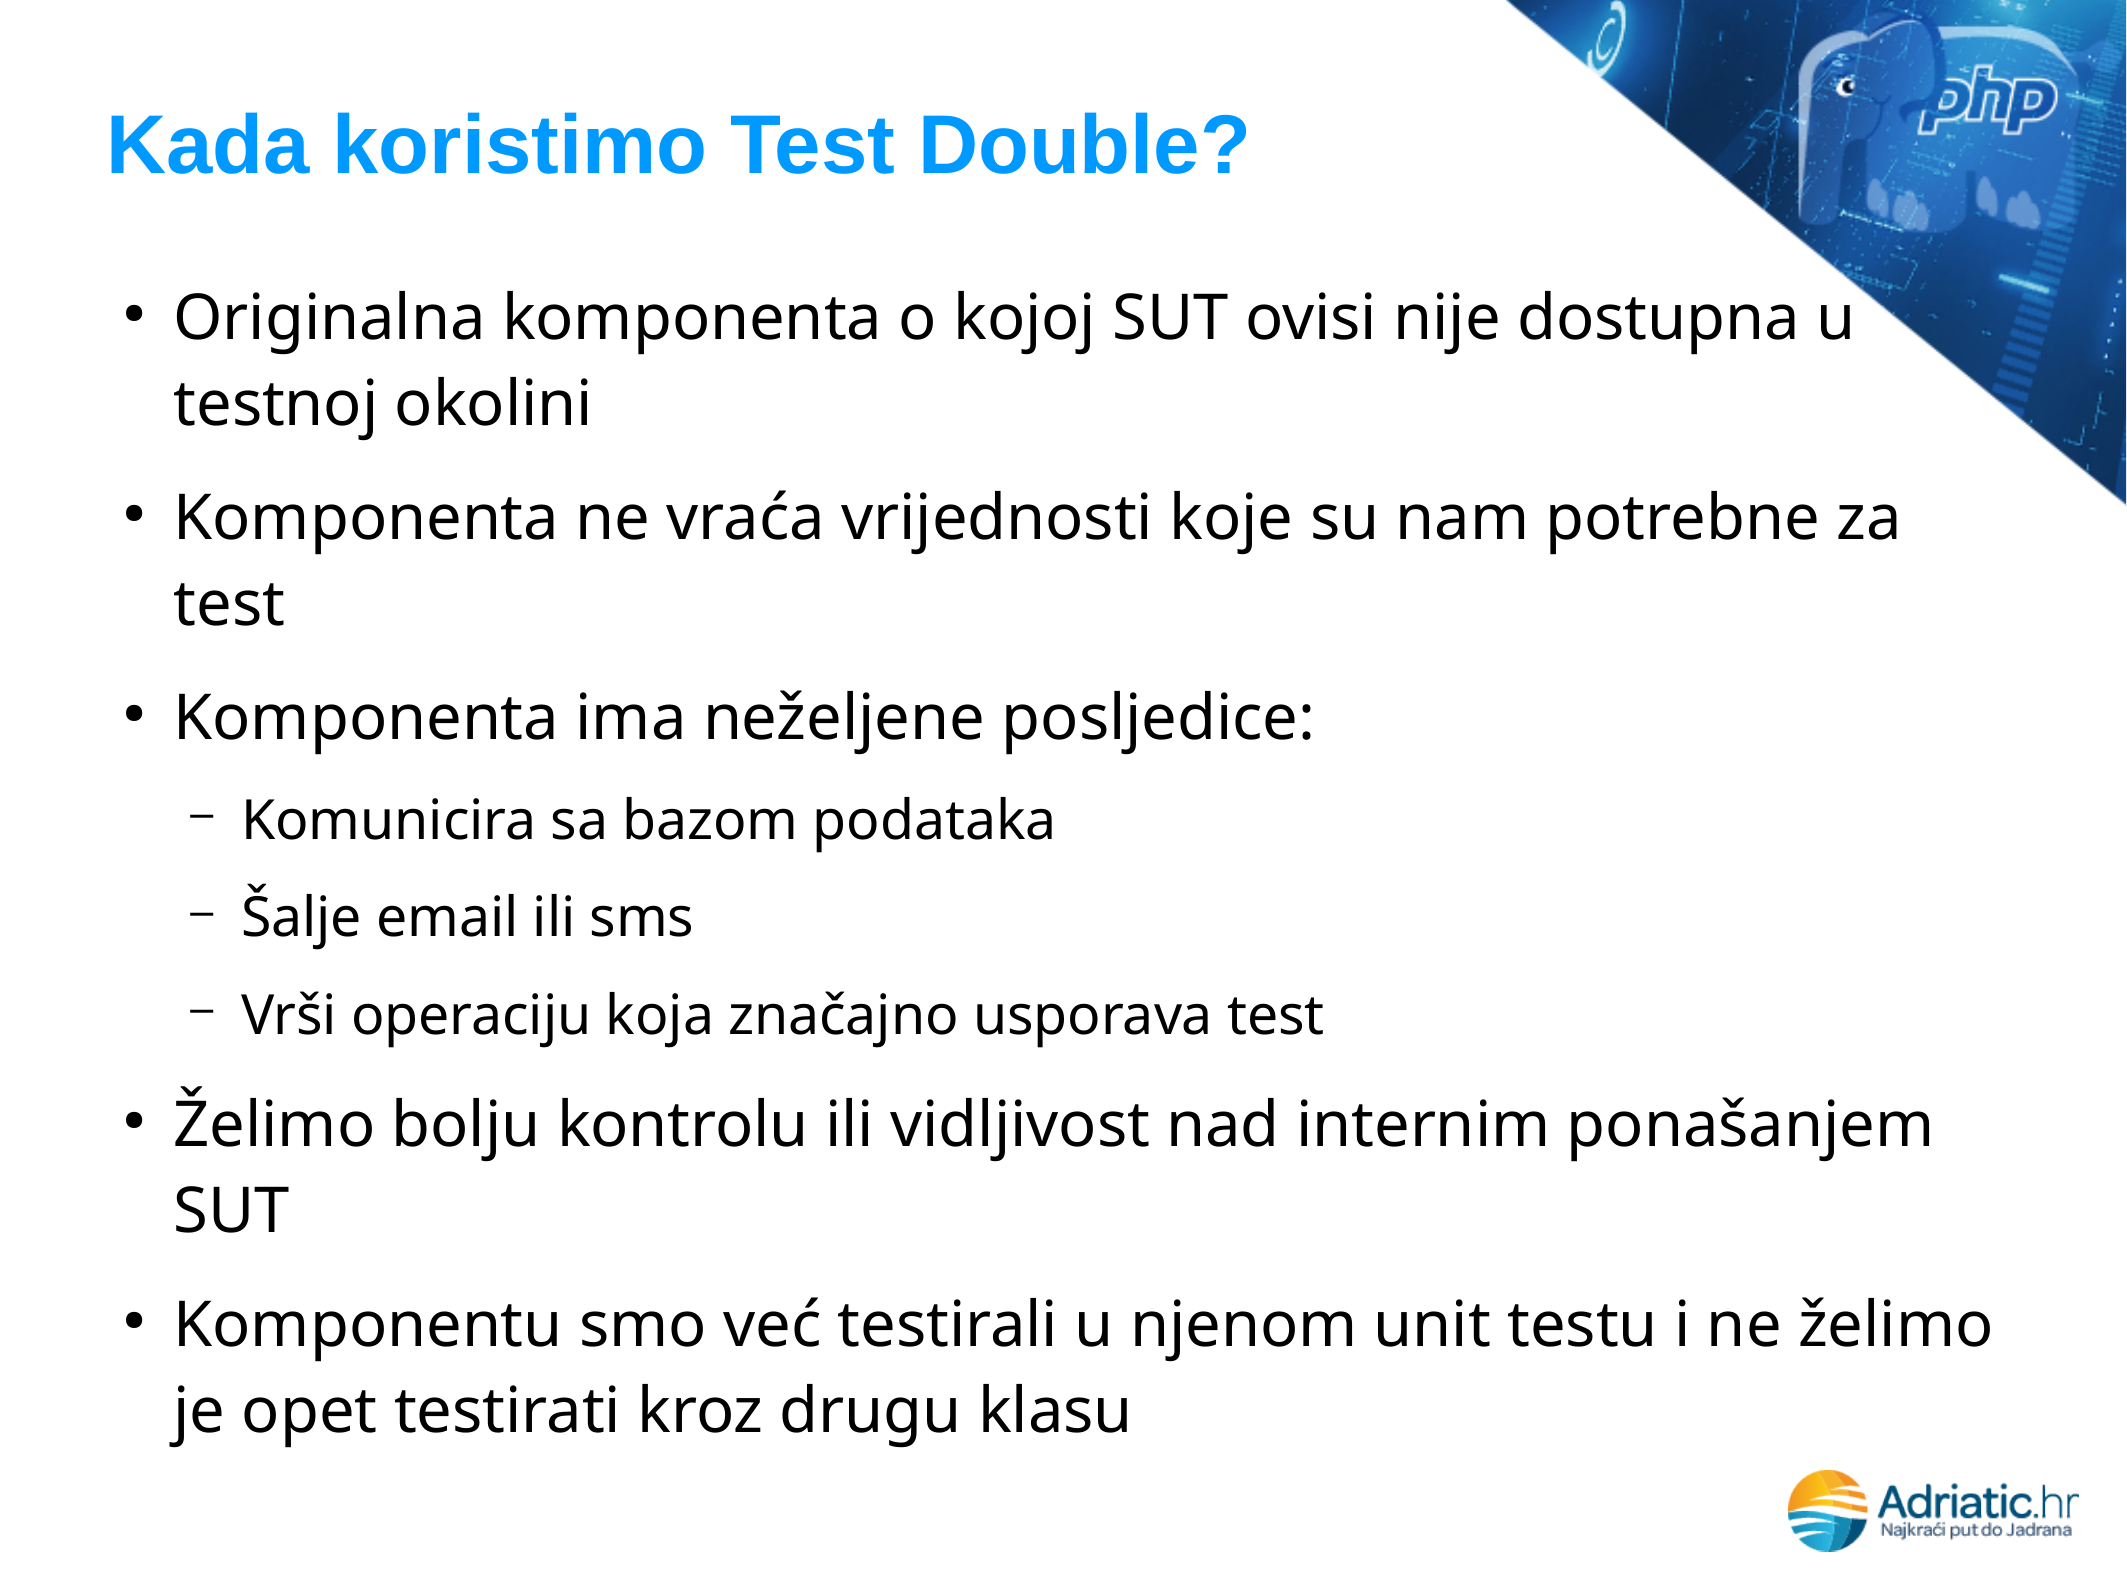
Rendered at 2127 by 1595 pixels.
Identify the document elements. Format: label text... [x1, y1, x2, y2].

title Kada koristimo Test Double? [106, 70, 1630, 219]
picture [1788, 1470, 2079, 1552]
list Originalna komponenta o kojoj SUT ovisi nije dostupna u testnoj okolini Komponenta ne vraća vrijednosti koje su nam potrebne za test Komponenta ima neželjene posljedice: Komunicira sa bazom podataka Šalje email ili sms Vrši operaciju koja značajno usporava test Želimo bolju kontrolu ili vidljivost nad internim ponašanjem SUT Komponentu smo već testirali u njenom unit testu i ne želimo je opet testirati kroz drugu klasu [106, 271, 2020, 1453]
picture [1505, 0, 2127, 625]
